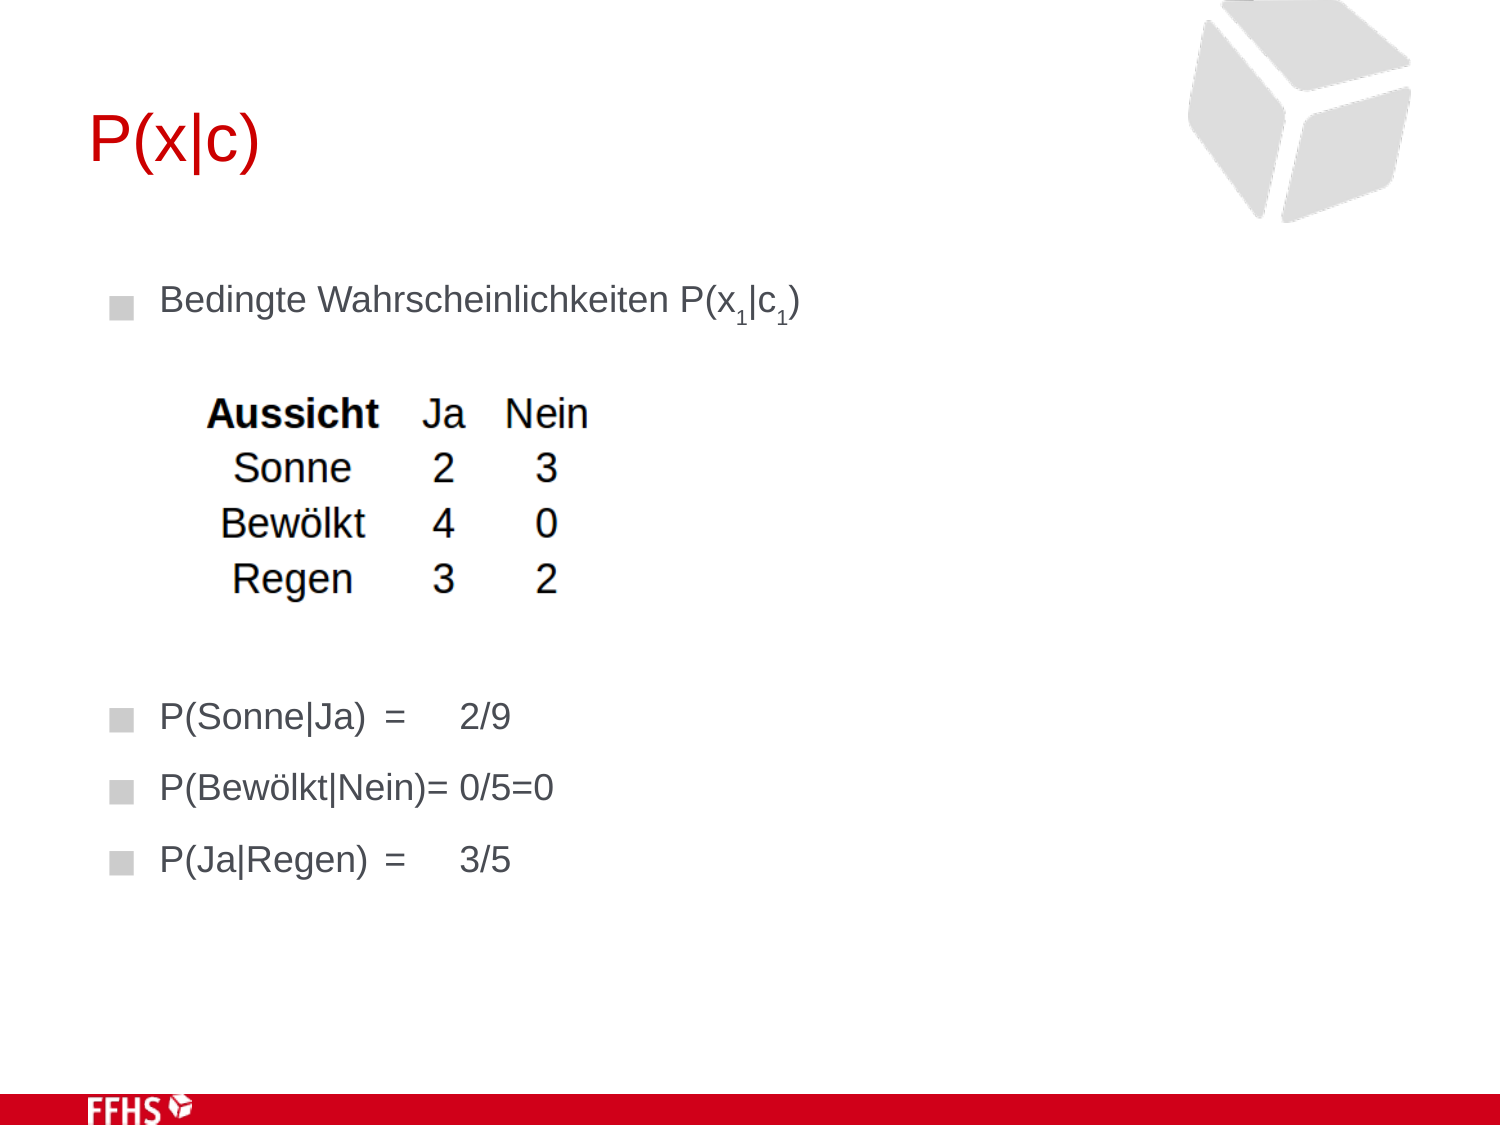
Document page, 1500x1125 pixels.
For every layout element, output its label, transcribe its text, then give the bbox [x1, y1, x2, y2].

title P(x|c) [88, 56, 1176, 220]
picture [0, 1094, 1500, 1125]
picture [1188, 0, 1411, 223]
list Bedingte Wahrscheinlichkeiten P(x1|c1) P(Sonne|Ja) = 2/9 P(Bewölkt|Nein)= 0/5=0 P(Ja|Regen) = 3/5 [88, 278, 1412, 1081]
picture [188, 374, 601, 610]
